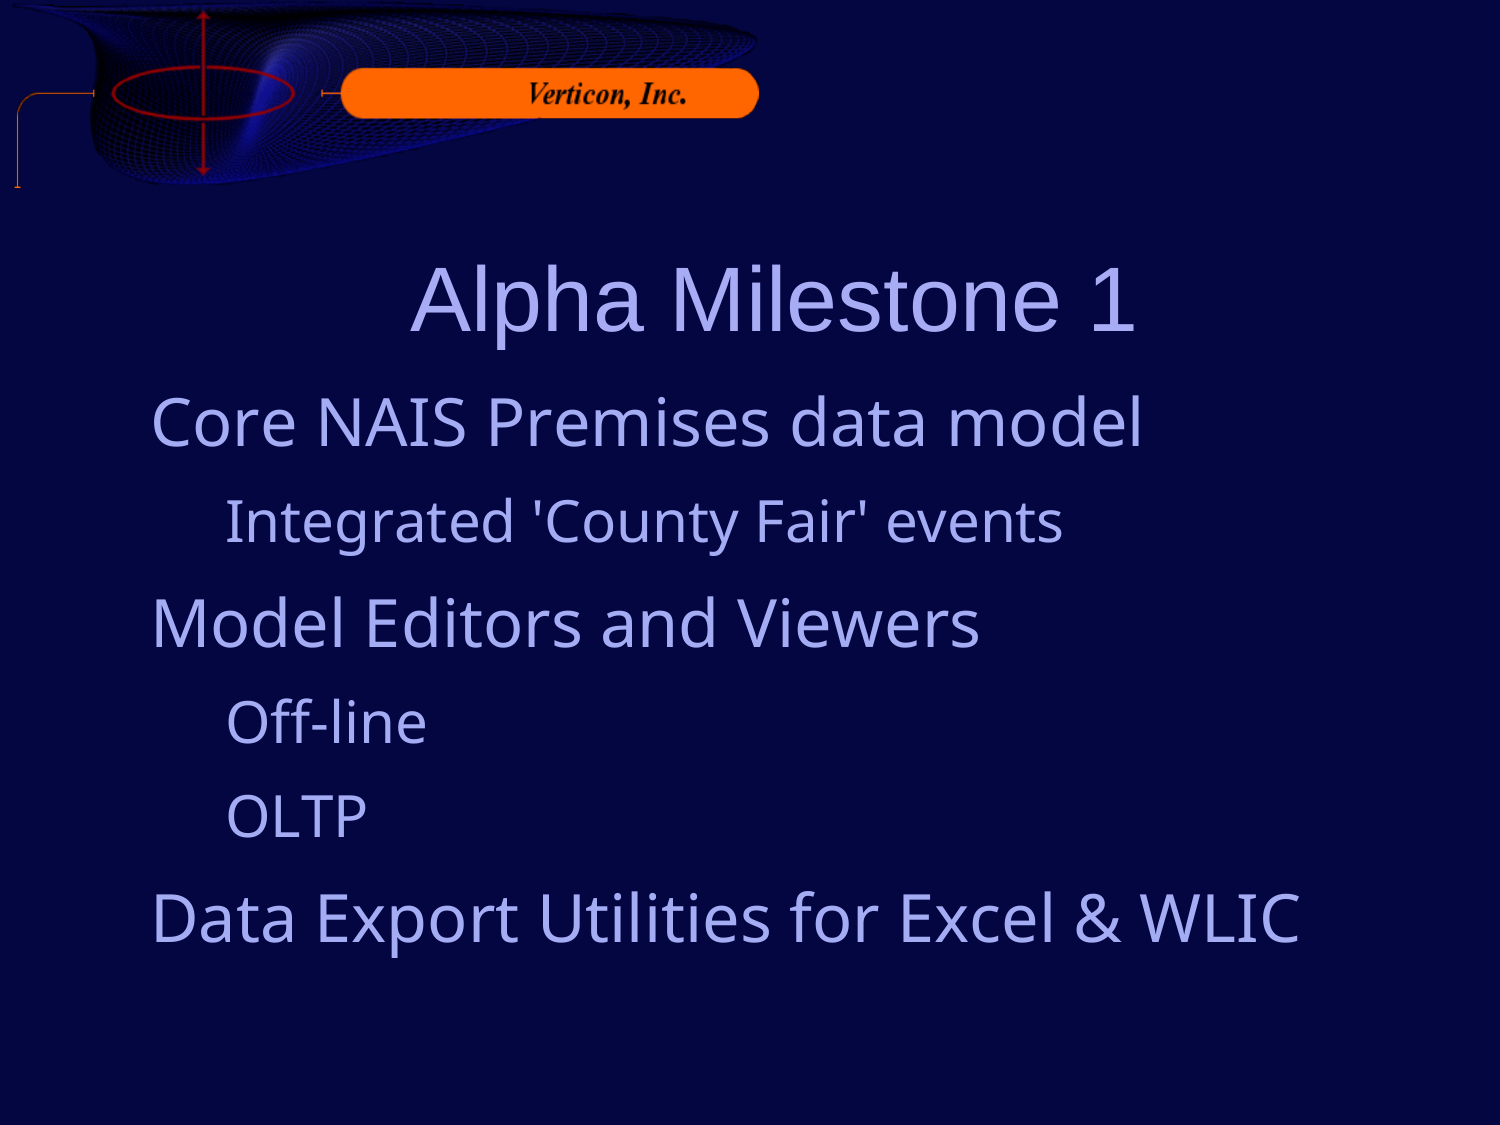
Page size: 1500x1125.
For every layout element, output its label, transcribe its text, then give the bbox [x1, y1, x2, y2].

list Core NAIS Premises data model Integrated 'County Fair' events Model Editors and Viewers Off-line OLTP Data Export Utilities for Excel & WLIC [150, 375, 1385, 1056]
title Alpha Milestone 1 [112, 224, 1463, 376]
picture [8, 0, 759, 188]
